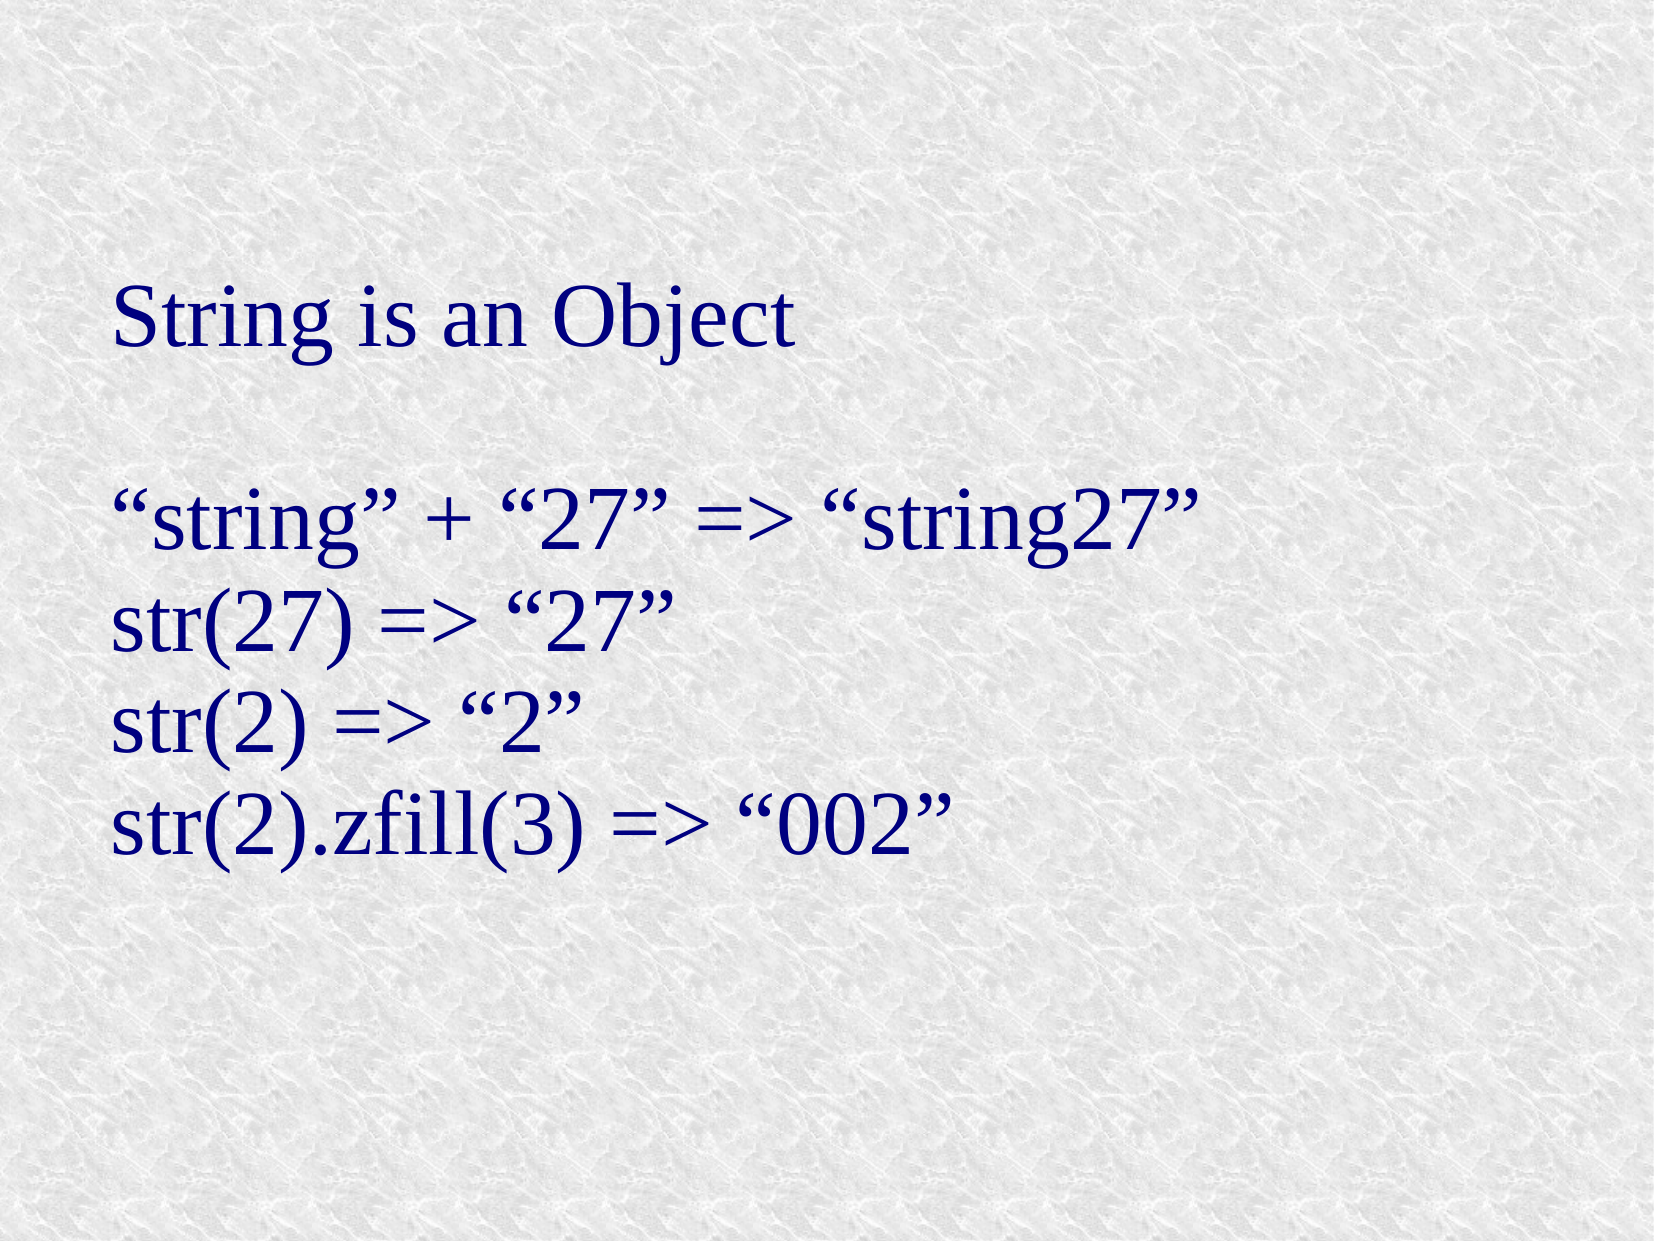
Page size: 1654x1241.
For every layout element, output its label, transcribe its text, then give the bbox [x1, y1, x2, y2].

picture [0, 0, 1654, 1241]
title String is an Object “string” + “27” => “string27” str(27) => “27” str(2) => “2” str(2).zfill(3) => “002” [110, 235, 1523, 904]
